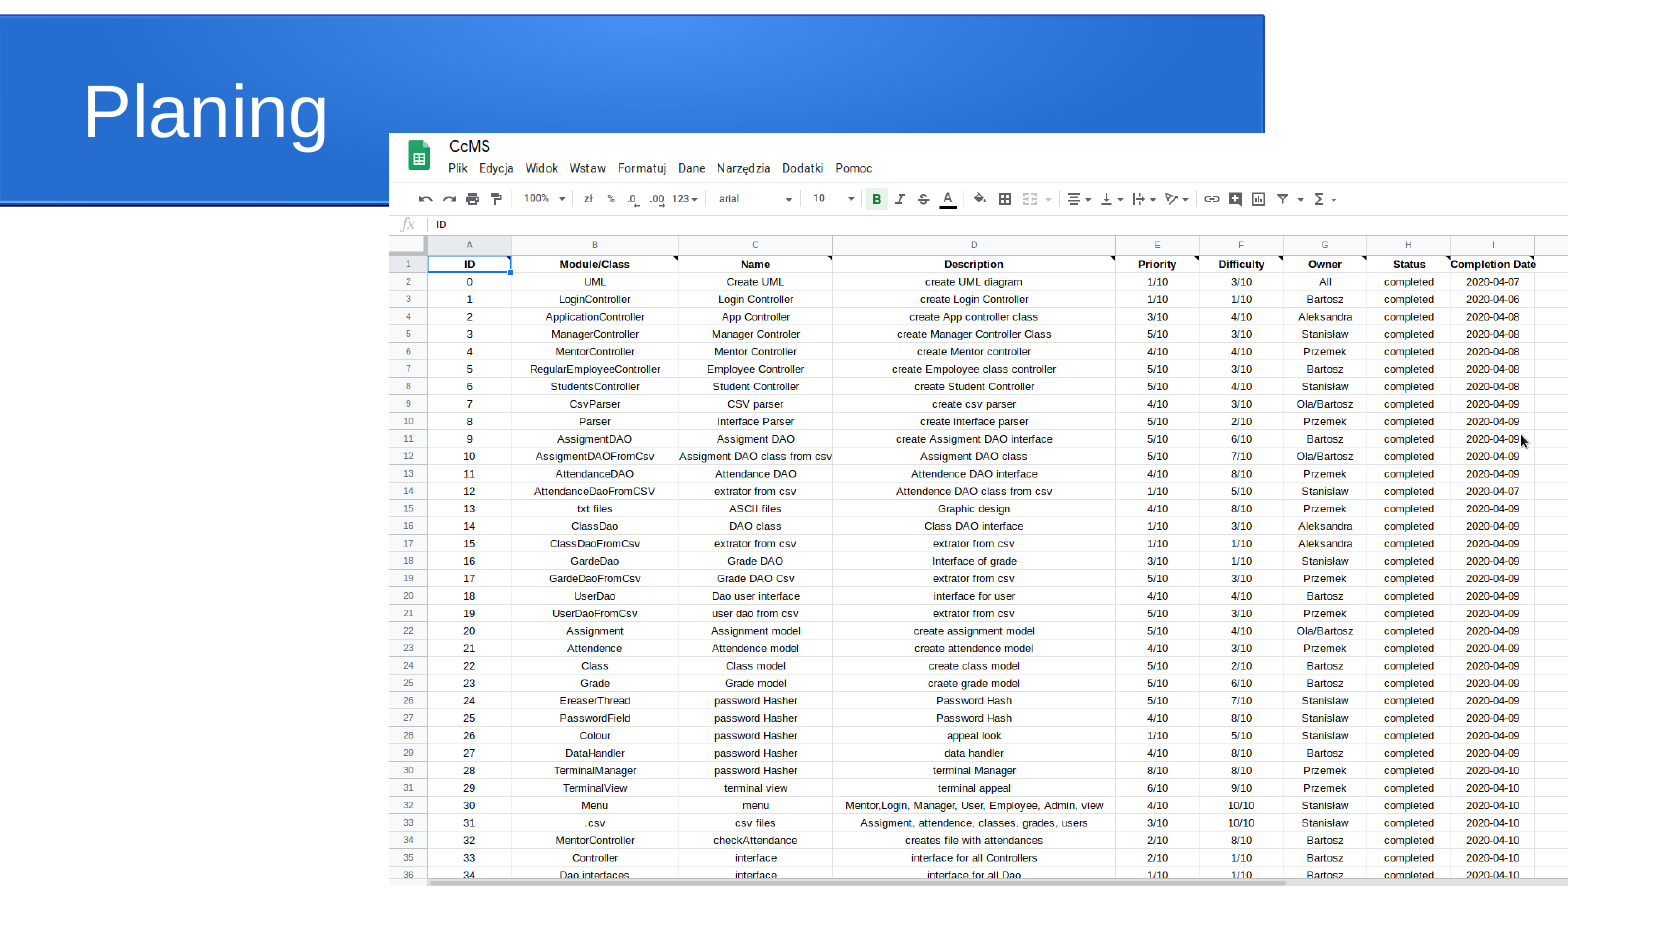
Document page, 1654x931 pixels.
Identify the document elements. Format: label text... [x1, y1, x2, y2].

picture [389, 133, 1568, 886]
title Planing [82, 35, 1235, 189]
